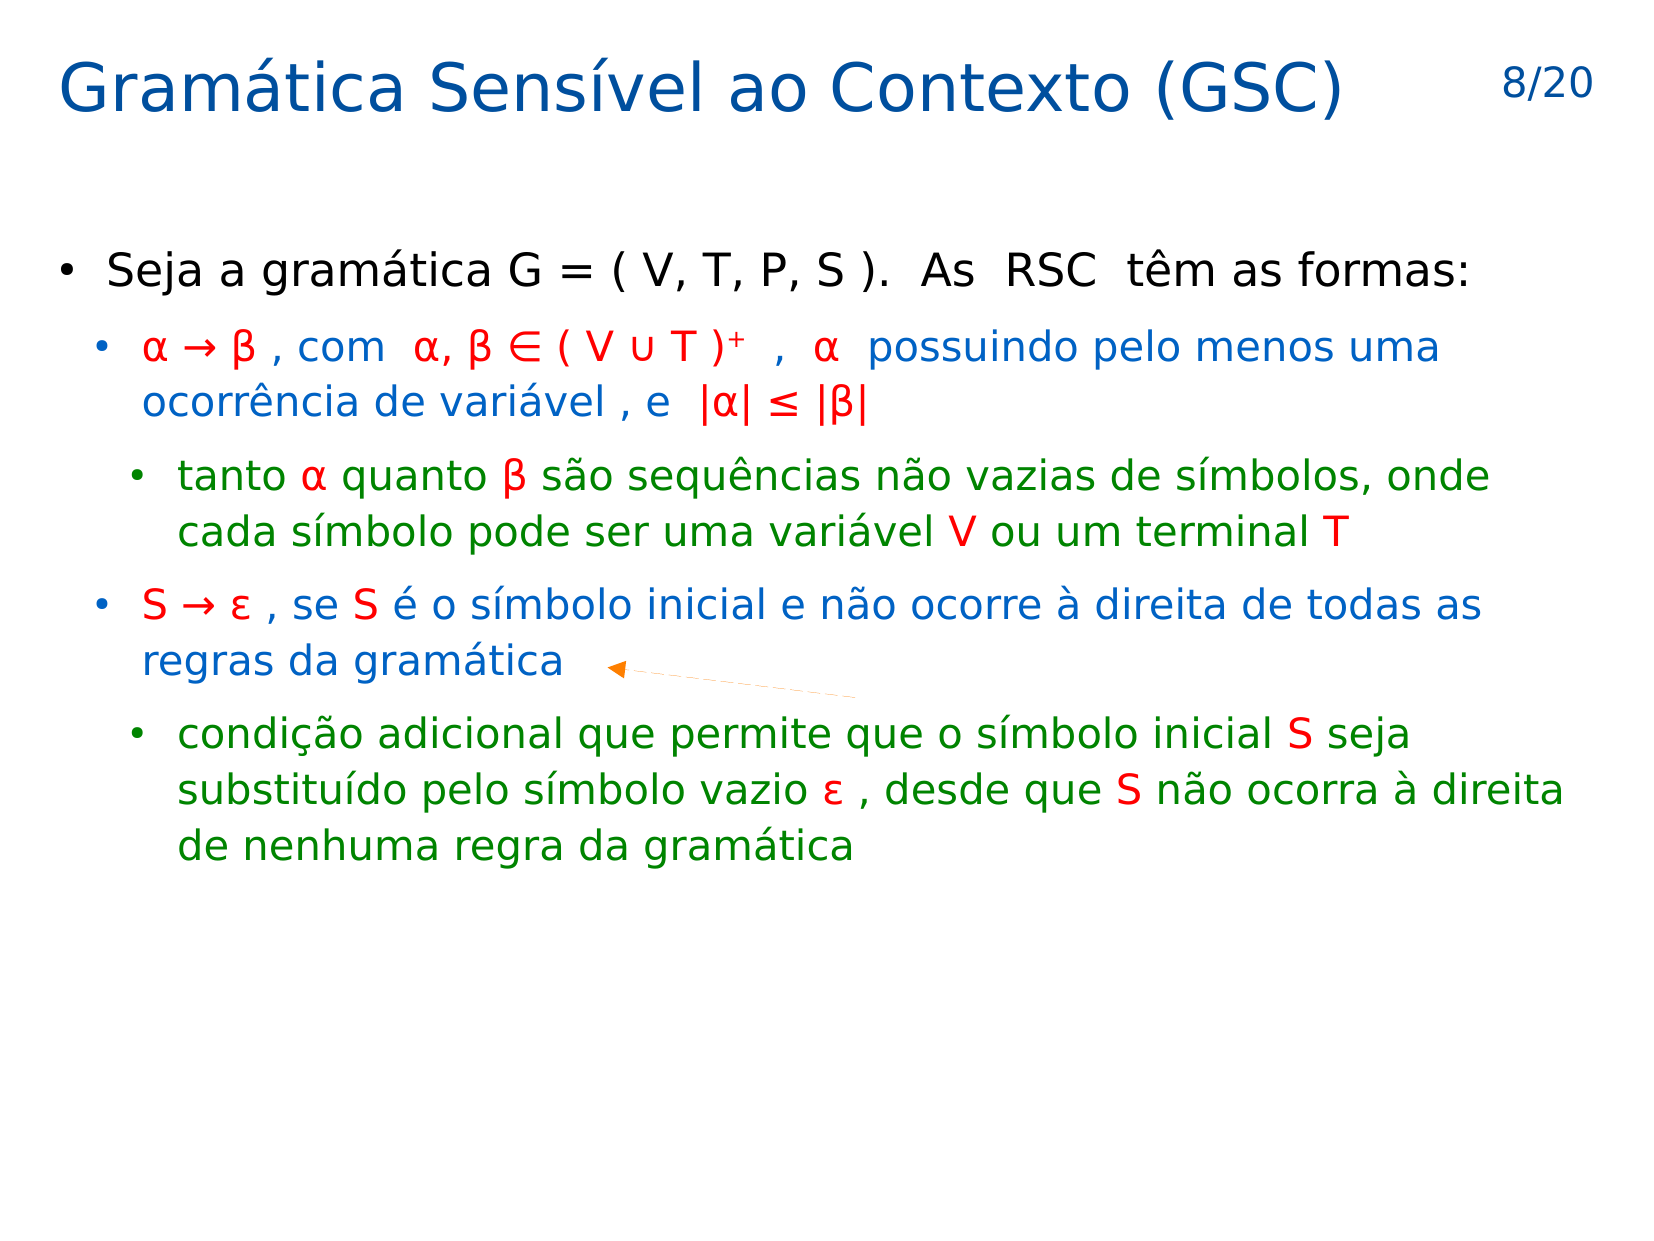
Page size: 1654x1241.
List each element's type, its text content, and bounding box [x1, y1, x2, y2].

title Gramática Sensível ao Contexto (GSC) [59, 29, 1625, 148]
list Seja a gramática G = ( V, T, P, S ). As RSC têm as formas: α → β , com α, β ∈ ( V ∪ T )+ , α possuindo pelo menos uma ocorrência de variável , e |α| ≤ |β| tanto α quanto β são sequências não vazias de símbolos, onde cada símbolo pode ser uma variável V ou um terminal T S → ε , se S é o símbolo inicial e não ocorre à direita de todas as regras da gramática condição adicional que permite que o símbolo inicial S seja substituído pelo símbolo vazio ε , desde que S não ocorra à direita de nenhuma regra da gramática [59, 236, 1595, 1211]
